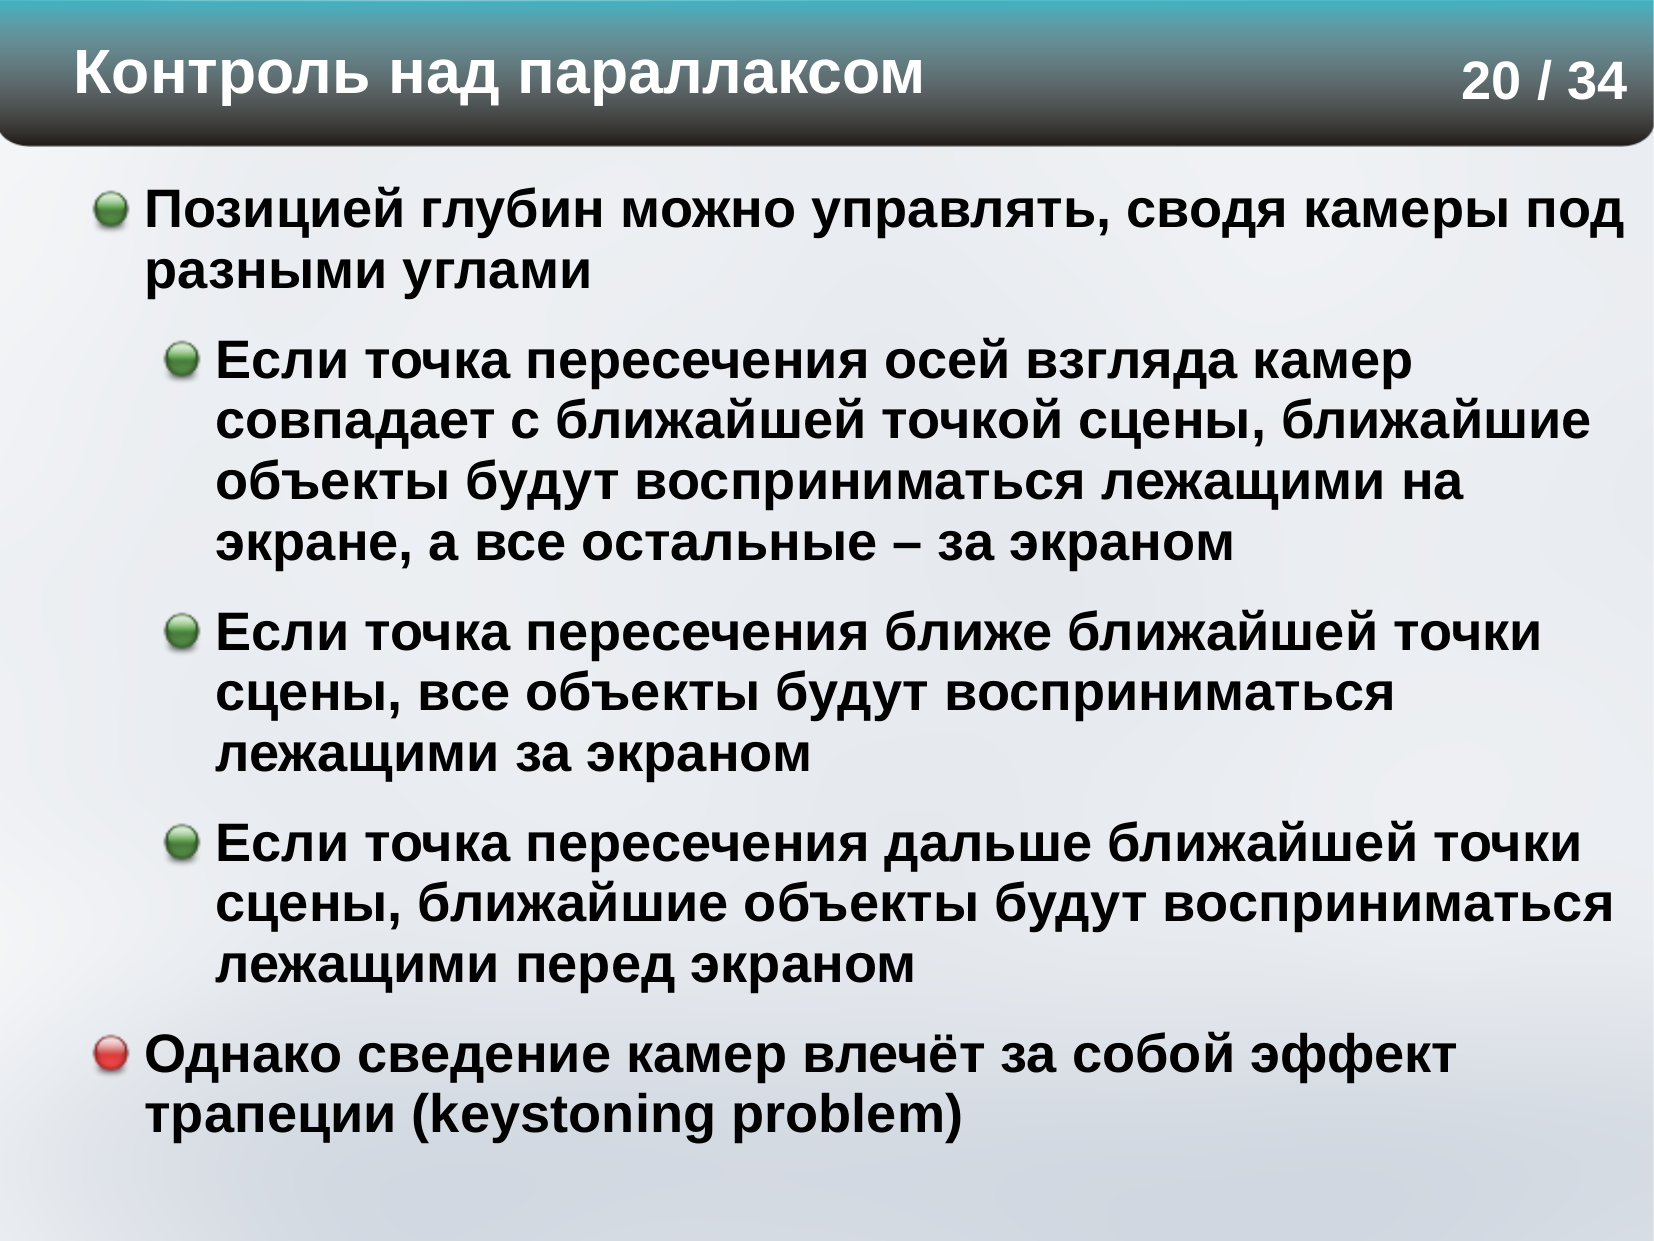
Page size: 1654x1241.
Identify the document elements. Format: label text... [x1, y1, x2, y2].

text_box <номер> / 34 [1446, 42, 1654, 171]
picture [0, 0, 1654, 1241]
text_box Контроль над параллаксом [59, 29, 1359, 115]
text_box Позицией глубин можно управлять, сводя камеры под разными углами Если точка пересечения осей взгляда камер совпадает с ближайшей точкой сцены, ближайшие объекты будут восприниматься лежащими на экране, а все остальные – за экраном Если точка пересечения ближе ближайшей точки сцены, все объекты будут восприниматься лежащими за экраном Если точка пересечения дальше ближайшей точки сцены, ближайшие объекты будут восприниматься лежащими перед экраном Однако сведение камер влечёт за собой эффект трапеции (keystoning problem) [70, 171, 1654, 1152]
